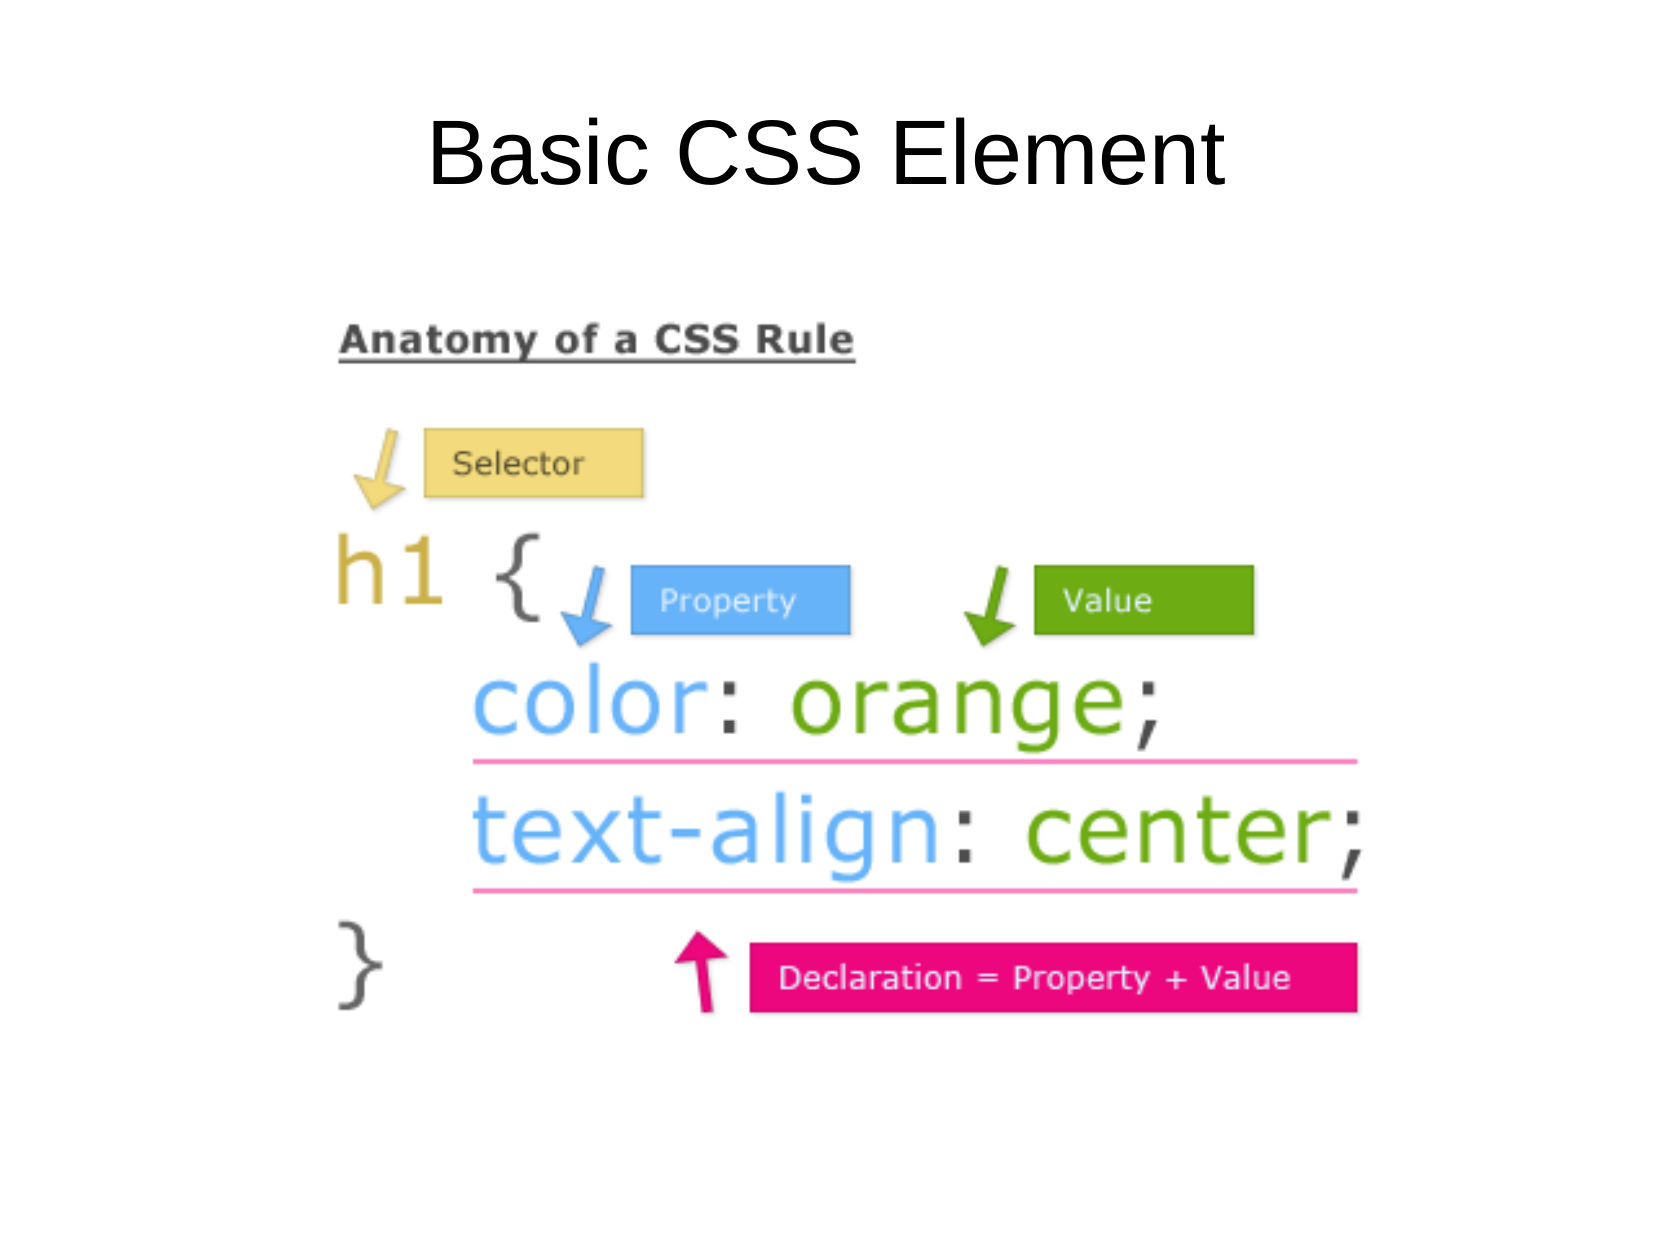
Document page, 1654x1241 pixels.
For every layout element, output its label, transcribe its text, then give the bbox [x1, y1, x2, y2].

title Basic CSS Element [82, 49, 1571, 257]
picture [285, 271, 1441, 1066]
